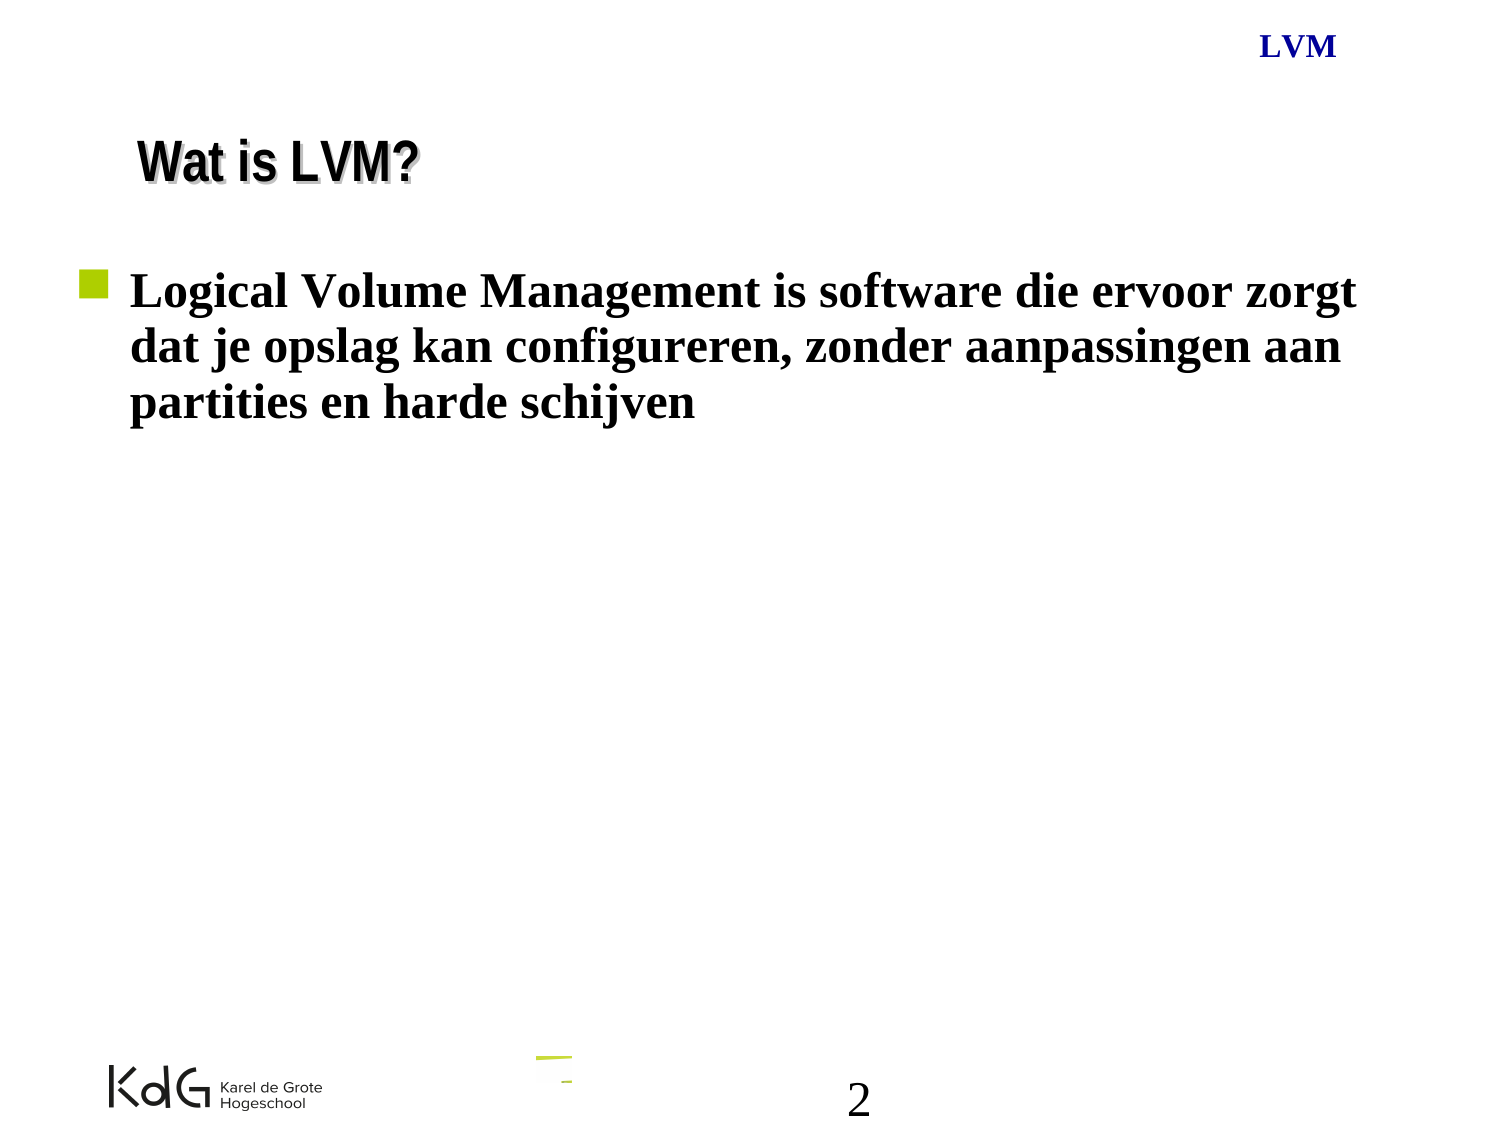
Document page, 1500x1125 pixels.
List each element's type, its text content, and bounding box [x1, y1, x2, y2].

list Logical Volume Management is software die ervoor zorgt dat je opslag kan configureren, zonder aanpassingen aan partities en harde schijven [75, 263, 1425, 1006]
picture [109, 1065, 322, 1111]
picture [536, 1056, 572, 1083]
title Wat is LVM? [137, 70, 1443, 251]
